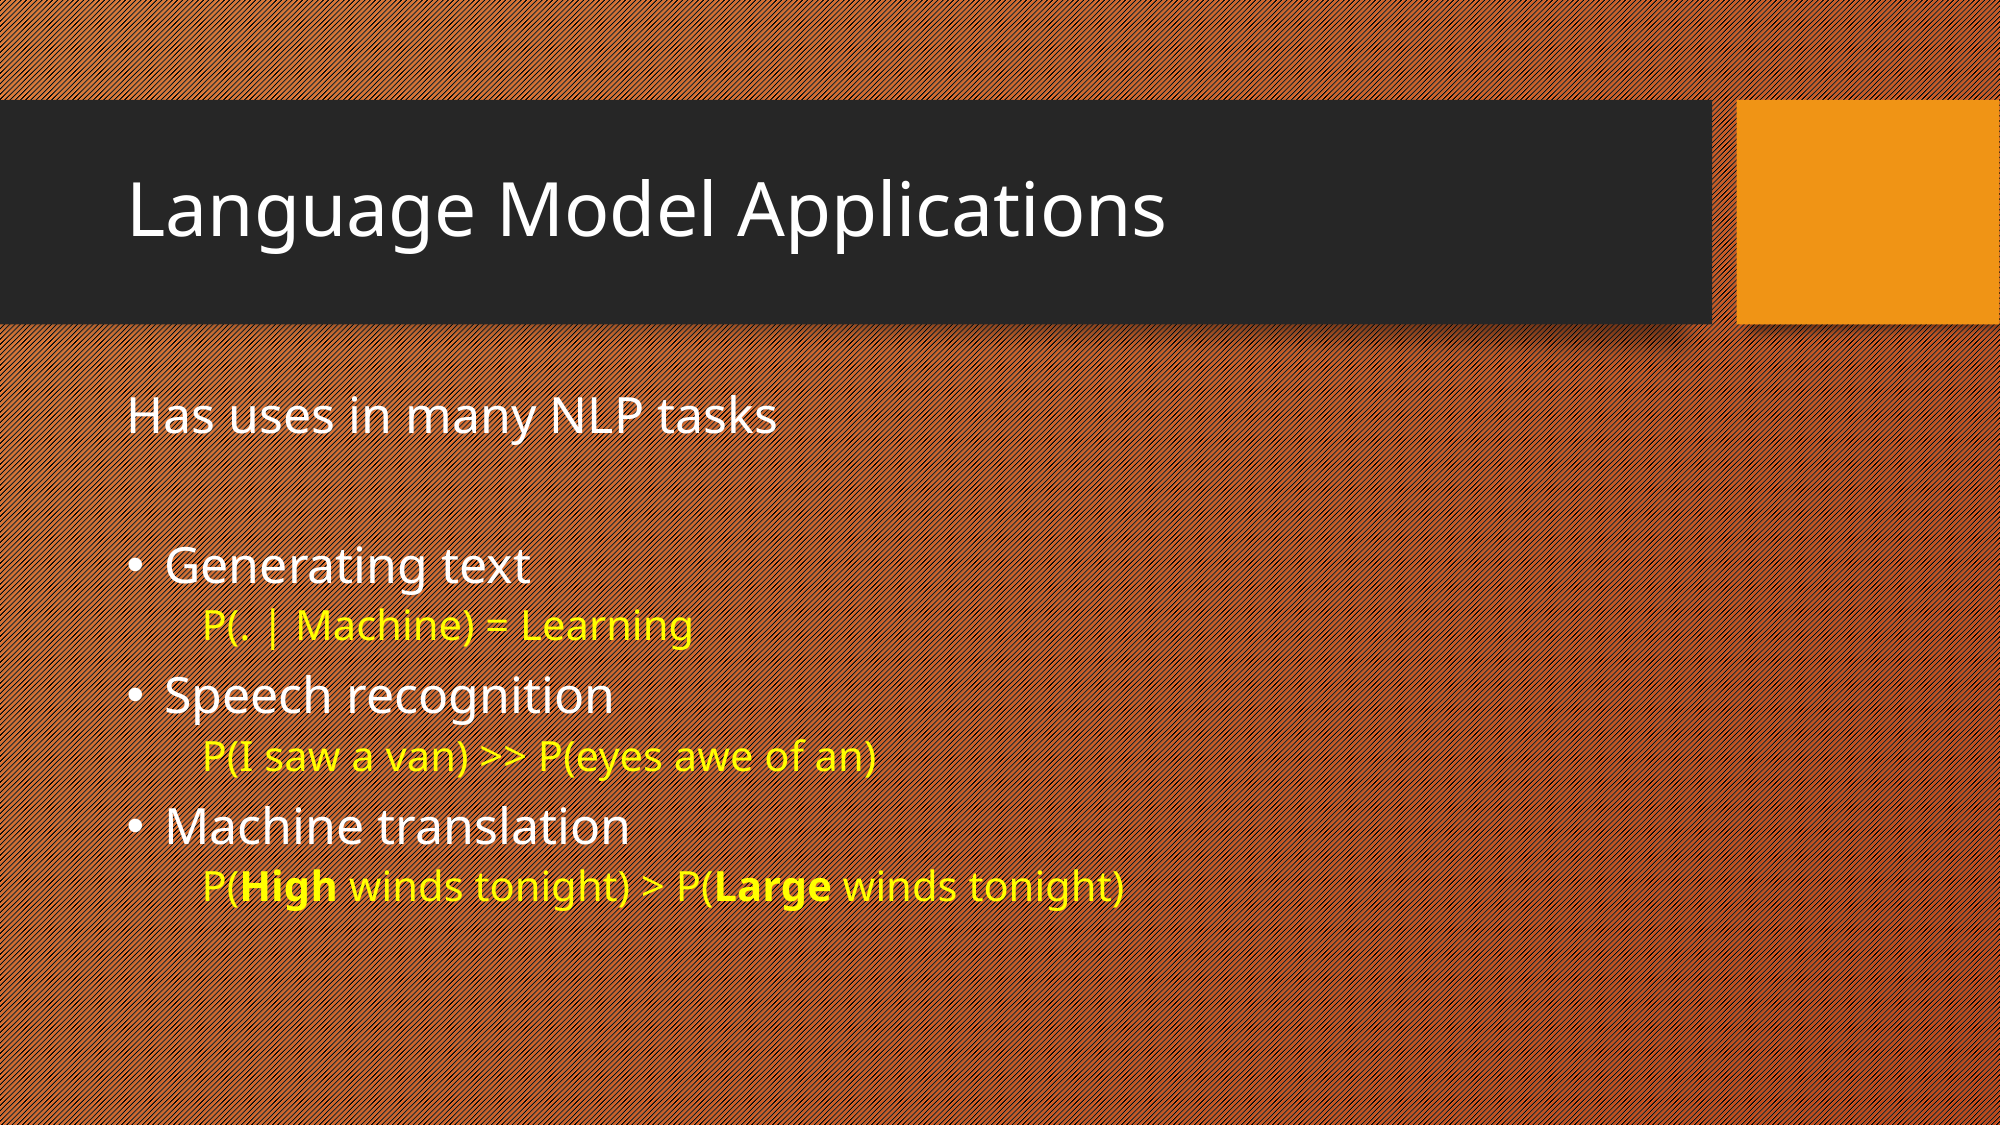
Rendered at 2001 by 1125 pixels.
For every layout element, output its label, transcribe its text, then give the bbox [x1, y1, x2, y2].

title Language Model Applications [111, 123, 1689, 301]
list Has uses in many NLP tasks Generating text P(. | Machine) = Learning Speech recognition P(I saw a van) >> P(eyes awe of an) Machine translation P(High winds tonight) > P(Large winds tonight) [111, 383, 1689, 974]
picture [0, 0, 2000, 1125]
